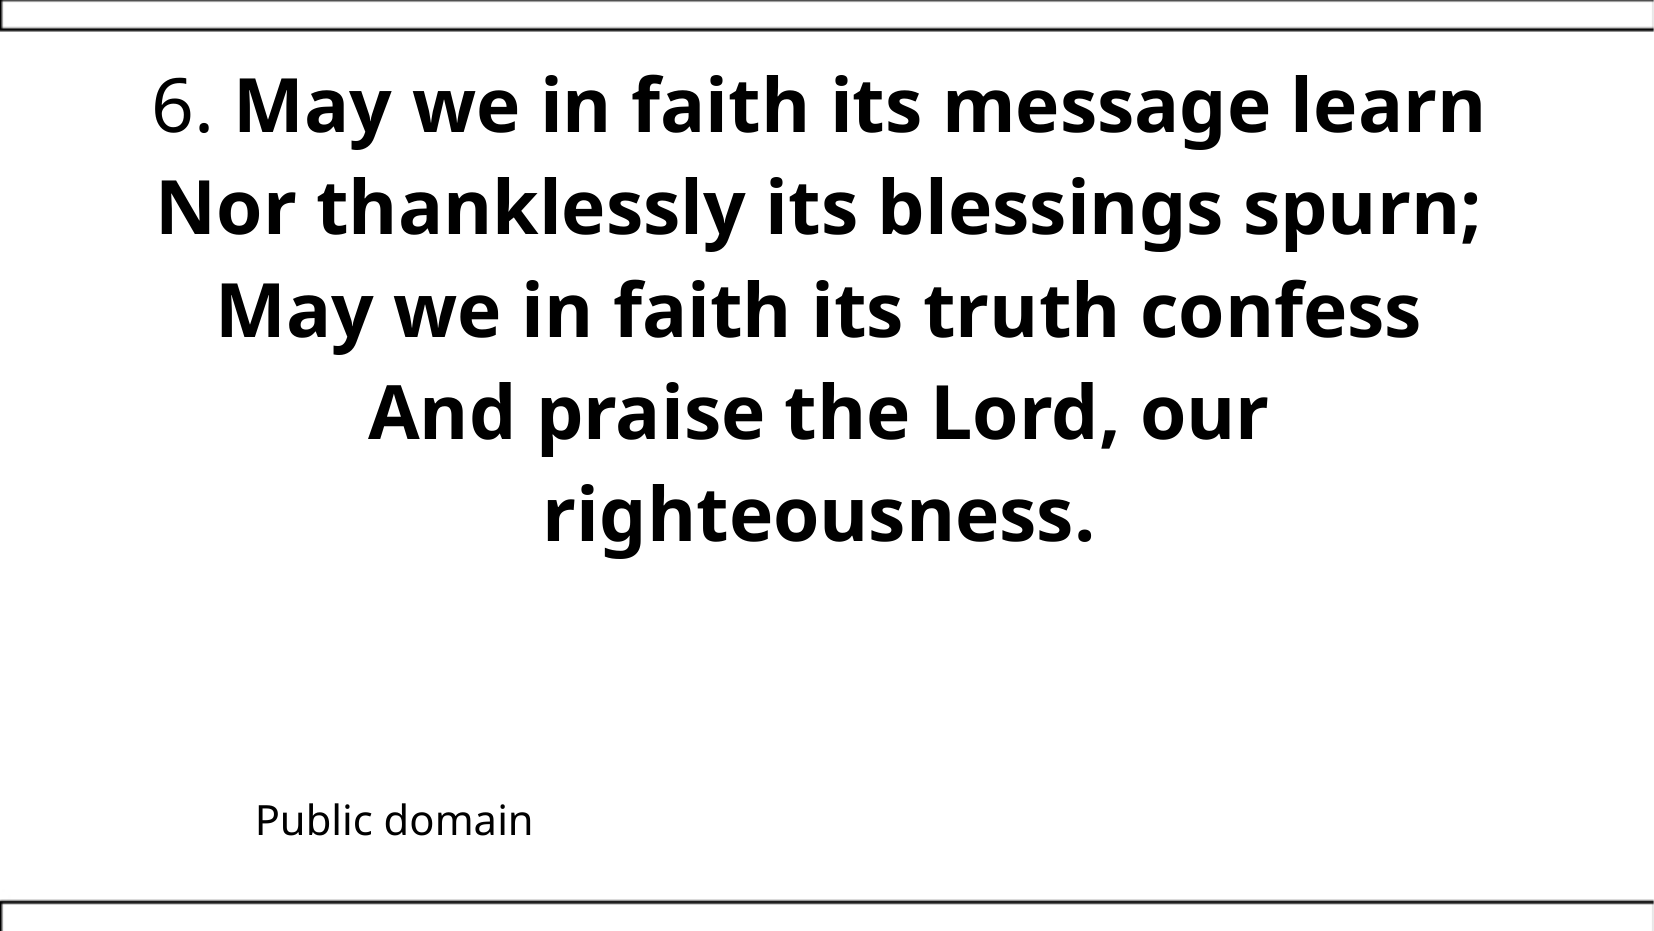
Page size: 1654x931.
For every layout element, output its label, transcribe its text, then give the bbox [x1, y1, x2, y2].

text_box 6. May we in faith its message learn Nor thanklessly its blessings spurn; May we in faith its truth confess And praise the Lord, our righteousness. Public domain [90, 45, 1549, 751]
picture [0, 0, 1654, 931]
